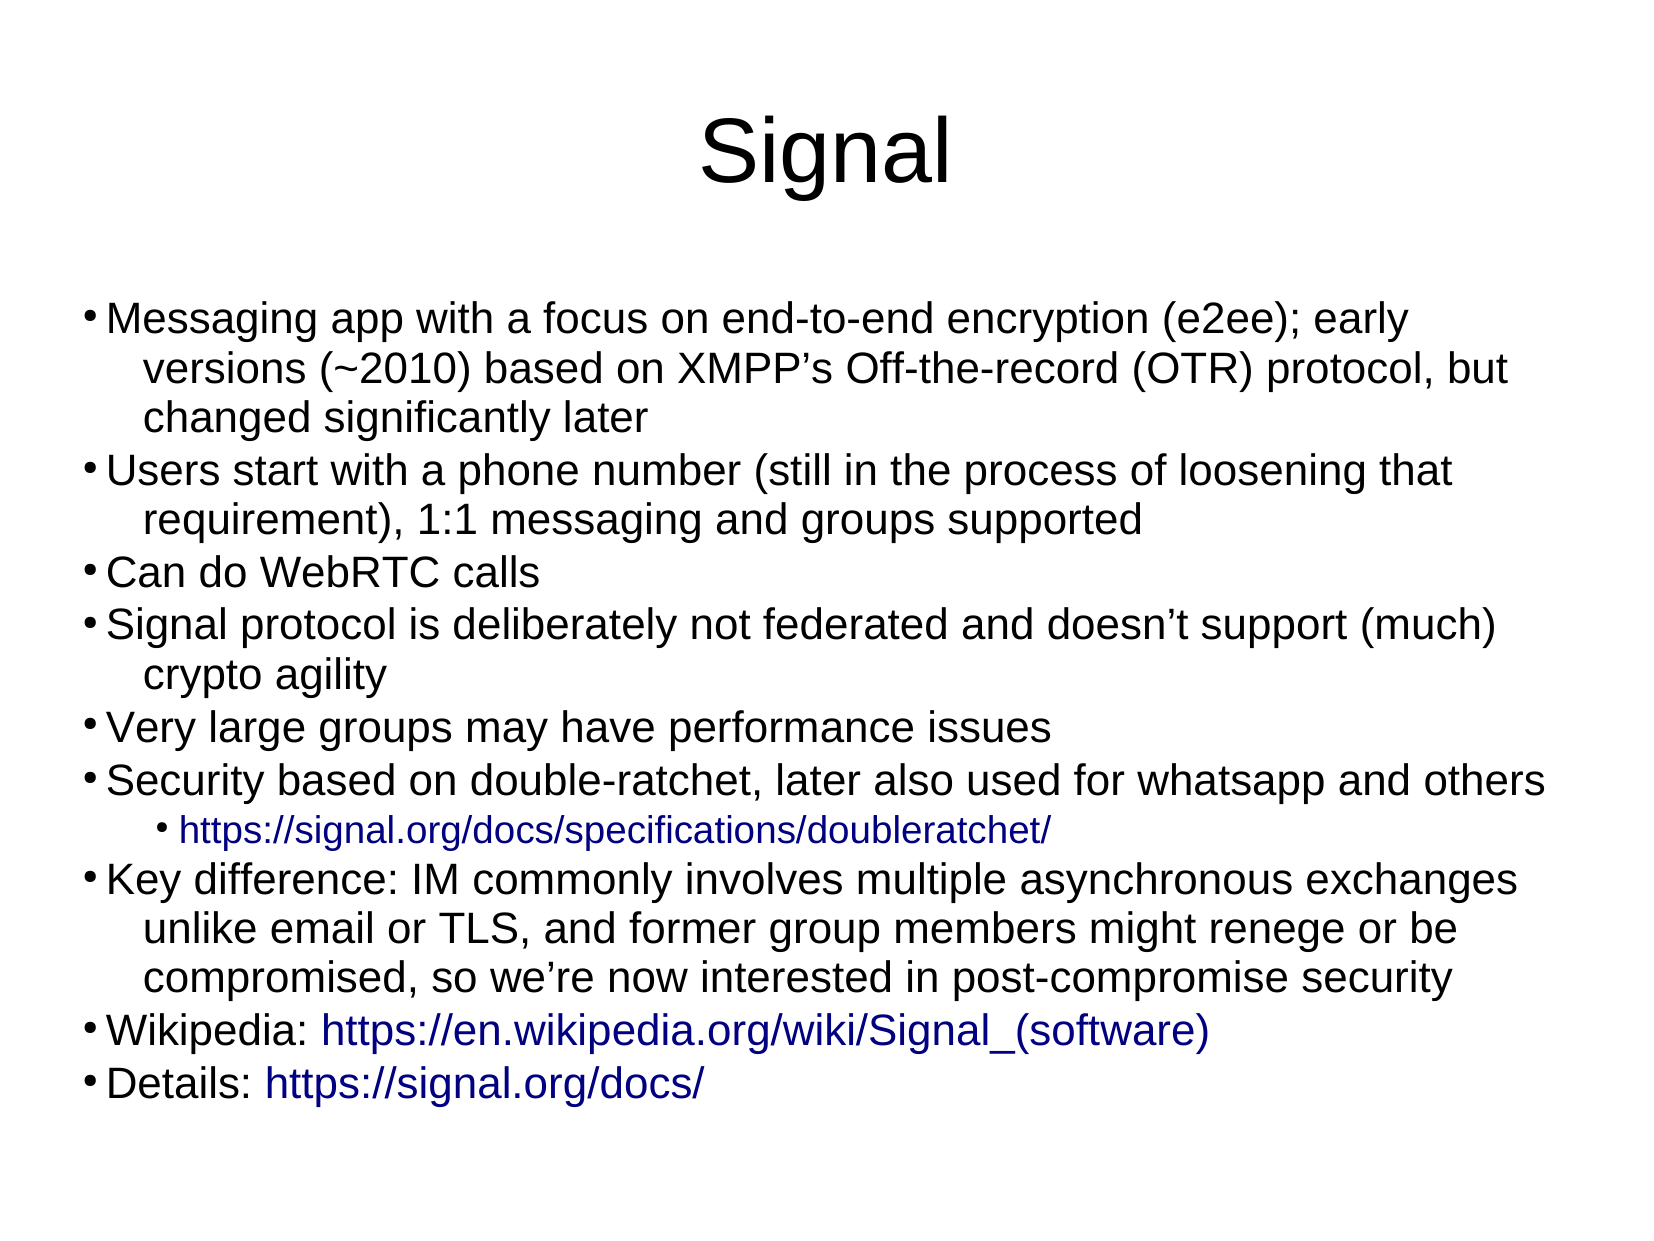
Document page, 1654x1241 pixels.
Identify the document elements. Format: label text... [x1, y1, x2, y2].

list Messaging app with a focus on end-to-end encryption (e2ee); early versions (~2010) based on XMPP’s Off-the-record (OTR) protocol, but changed significantly later Users start with a phone number (still in the process of loosening that requirement), 1:1 messaging and groups supported Can do WebRTC calls Signal protocol is deliberately not federated and doesn’t support (much) crypto agility Very large groups may have performance issues Security based on double-ratchet, later also used for whatsapp and others https://signal.org/docs/specifications/doubleratchet/ Key difference: IM commonly involves multiple asynchronous exchanges unlike email or TLS, and former group members might renege or be compromised, so we’re now interested in post-compromise security Wikipedia: https://en.wikipedia.org/wiki/Signal_(software) Details: https://signal.org/docs/ [82, 290, 1569, 1167]
title Signal [82, 49, 1569, 255]
